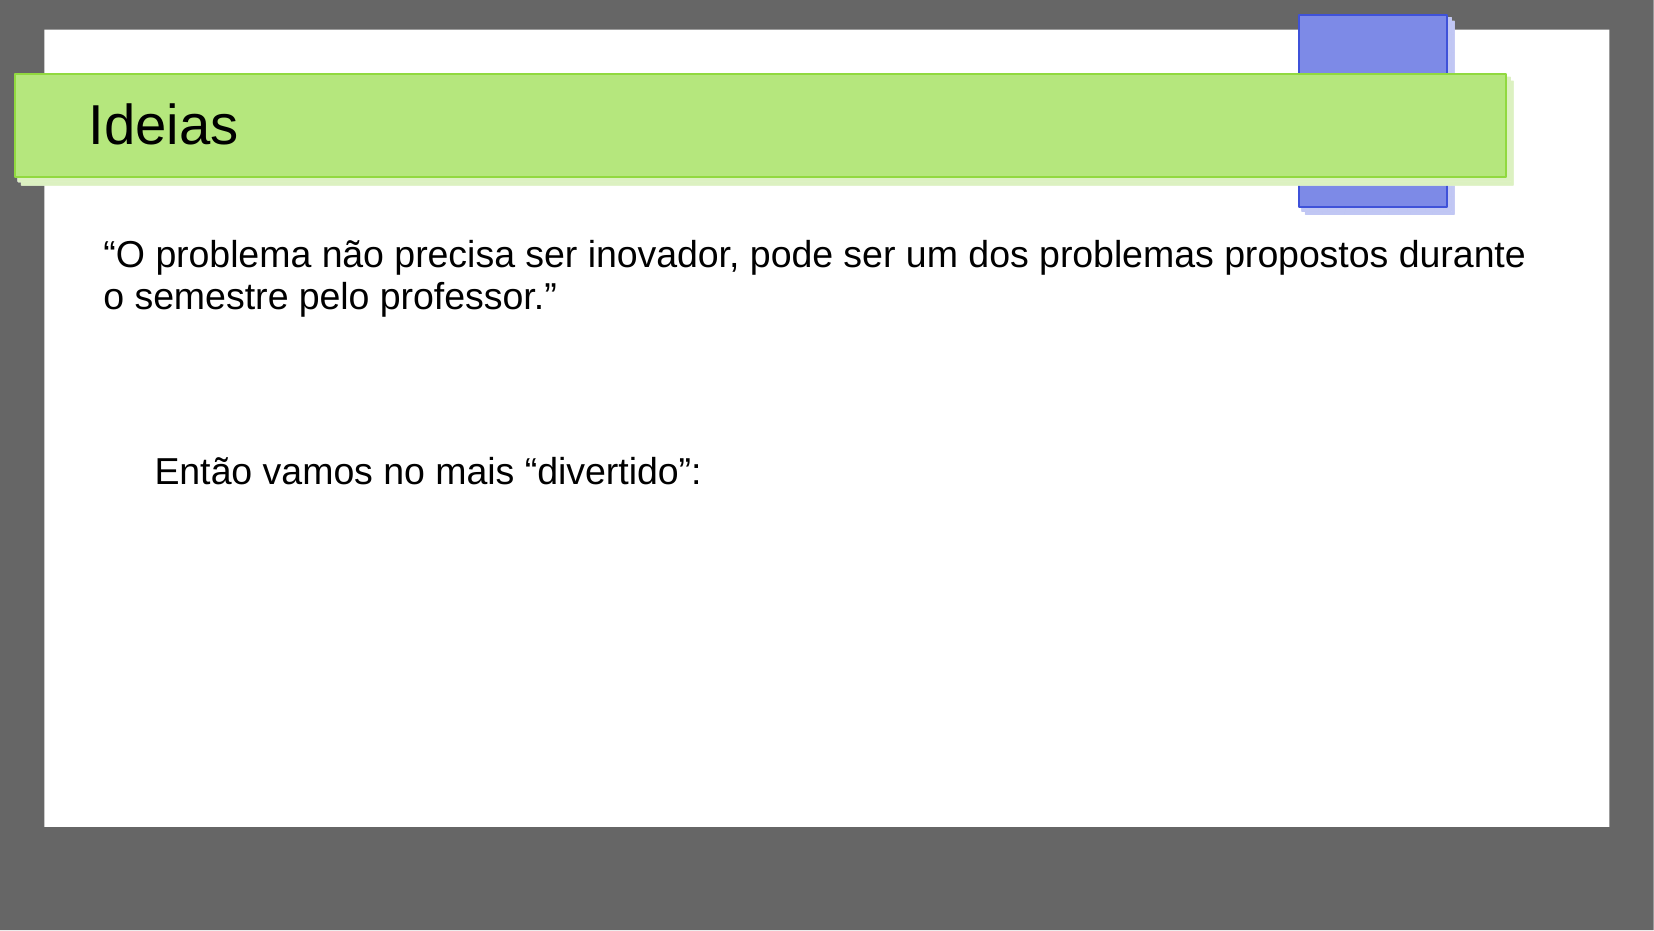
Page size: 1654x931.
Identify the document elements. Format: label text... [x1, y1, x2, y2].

text_box “O problema não precisa ser inovador, pode ser um dos problemas propostos durante o semestre pelo professor.” [88, 226, 1565, 325]
title Ideias [88, 73, 1506, 178]
text_box Então vamos no mais “divertido”: [118, 442, 739, 584]
